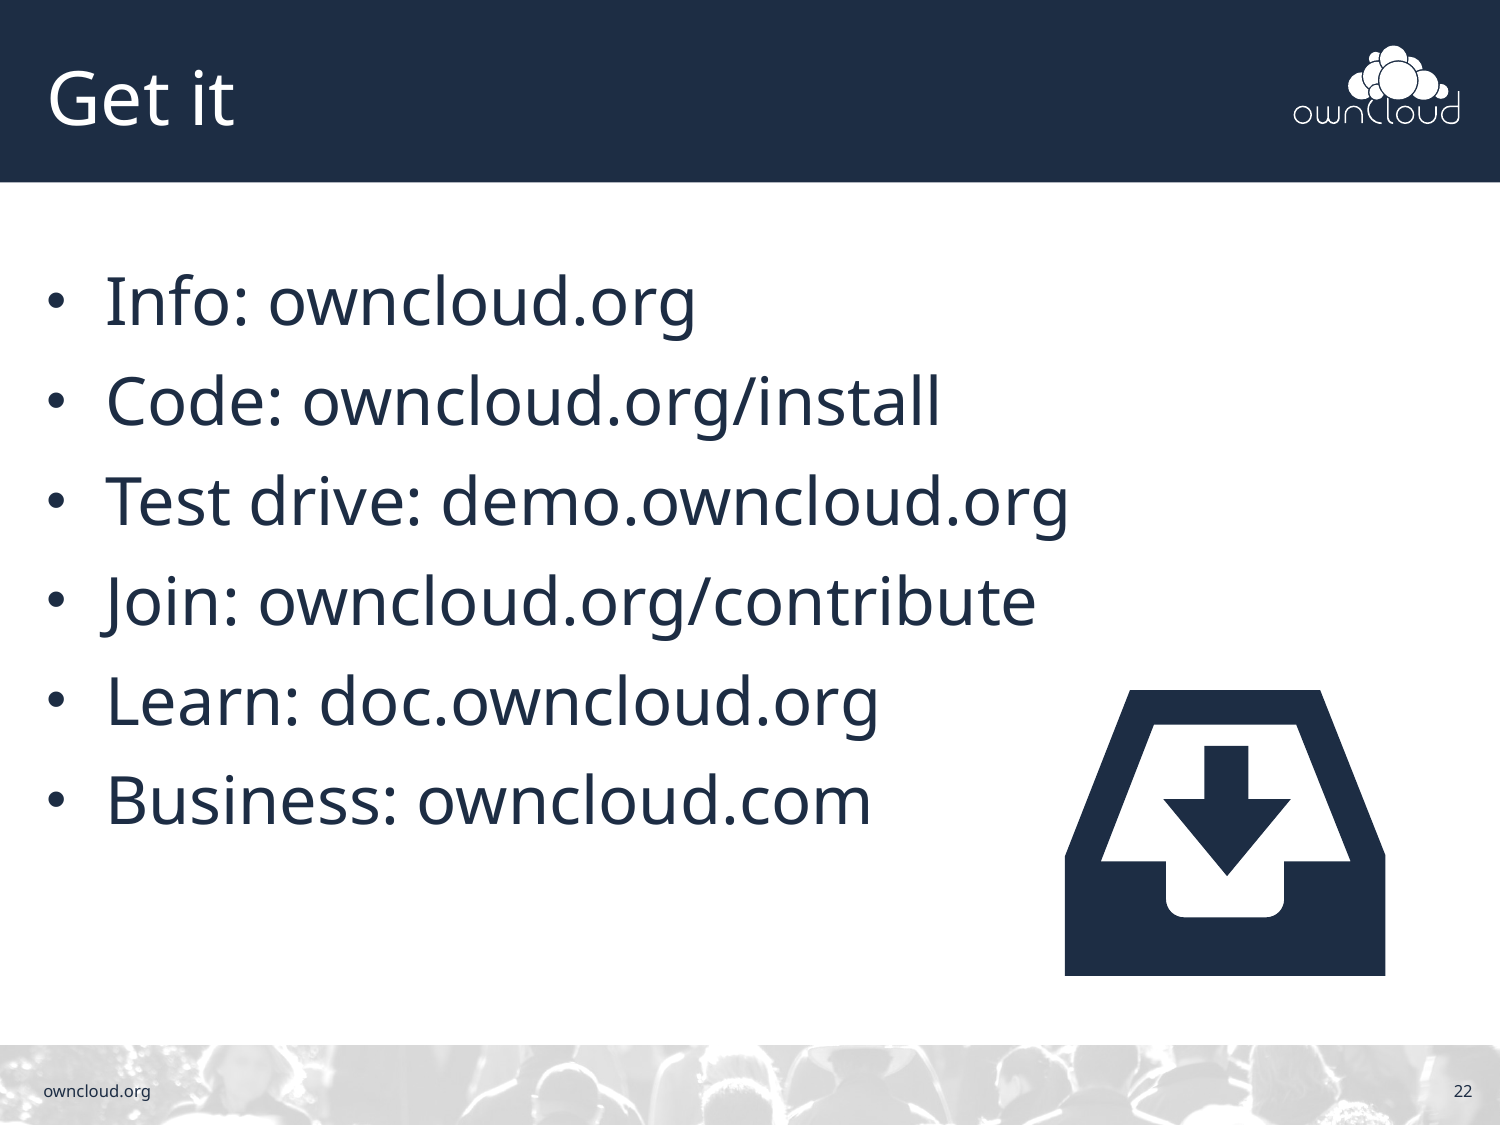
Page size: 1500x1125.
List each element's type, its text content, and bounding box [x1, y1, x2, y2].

picture [0, 1045, 1500, 1125]
title Get it [46, 5, 1258, 187]
list Info: owncloud.org Code: owncloud.org/install Test drive: demo.owncloud.org Join: owncloud.org/contribute Learn: doc.owncloud.org Business: owncloud.com [46, 254, 1465, 1026]
text_box [1064, 690, 1386, 976]
